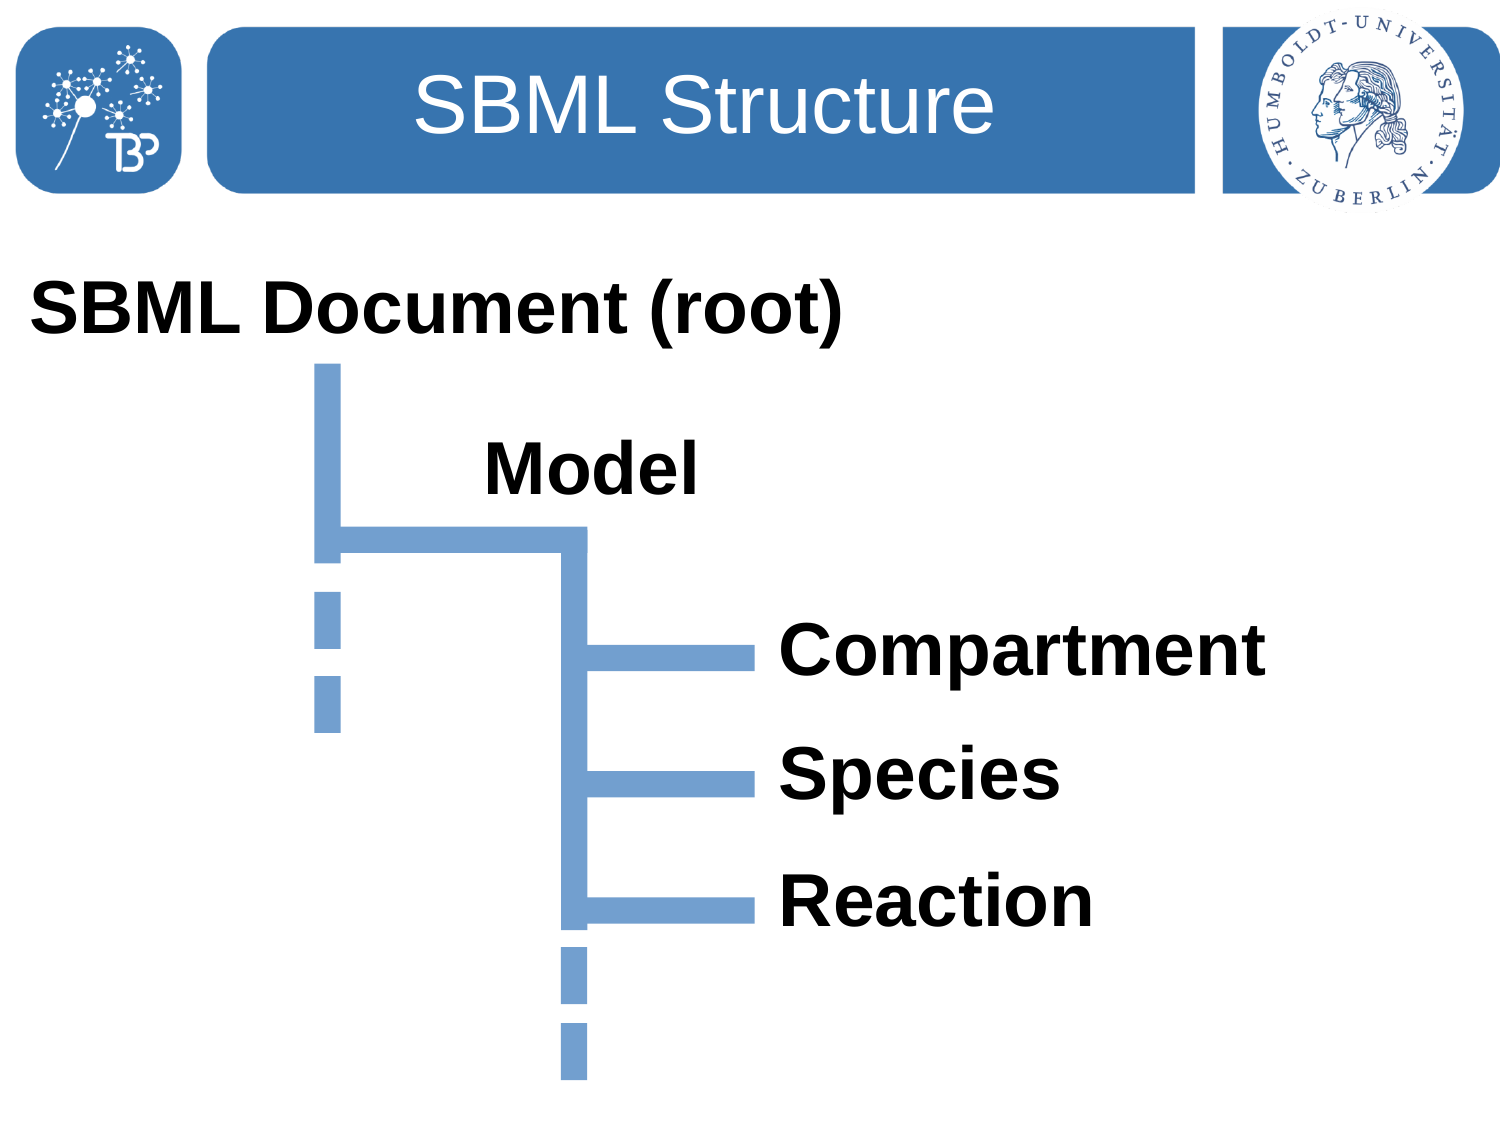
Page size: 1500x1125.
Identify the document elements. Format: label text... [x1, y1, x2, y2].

text_box [560, 947, 588, 1005]
text_box Reaction [764, 850, 1186, 959]
text_box SBML Document (root) [15, 258, 1066, 526]
title SBML Structure [240, 45, 1171, 165]
text_box [314, 676, 341, 733]
text_box [560, 1023, 588, 1081]
text_box Species [764, 783, 1186, 832]
picture [15, 7, 1500, 213]
text_box Compartment [764, 600, 1306, 783]
text_box [314, 526, 755, 931]
text_box [314, 591, 341, 649]
